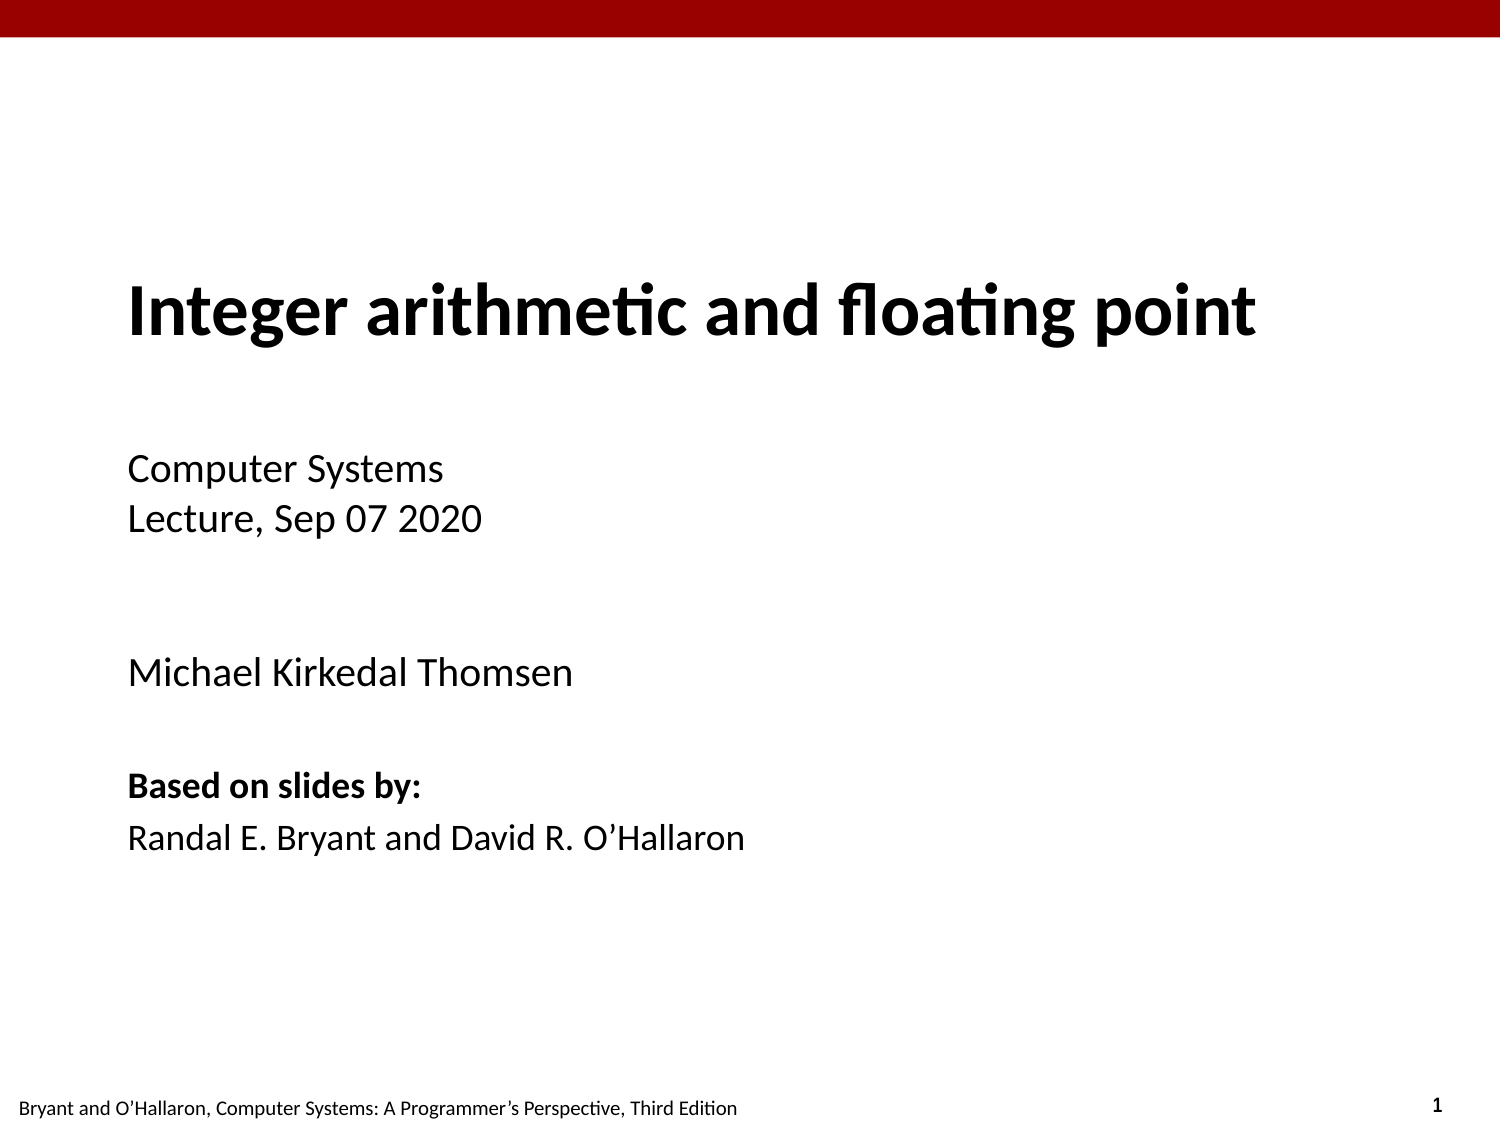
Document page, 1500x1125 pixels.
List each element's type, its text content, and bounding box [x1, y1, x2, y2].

title Integer arithmetic and floating point Computer Systems Lecture, Sep 07 2020 [112, 280, 1388, 522]
subtitle Michael Kirkedal Thomsen Based on slides by: Randal E. Bryant and David R. O’Hallaron [112, 637, 1373, 925]
